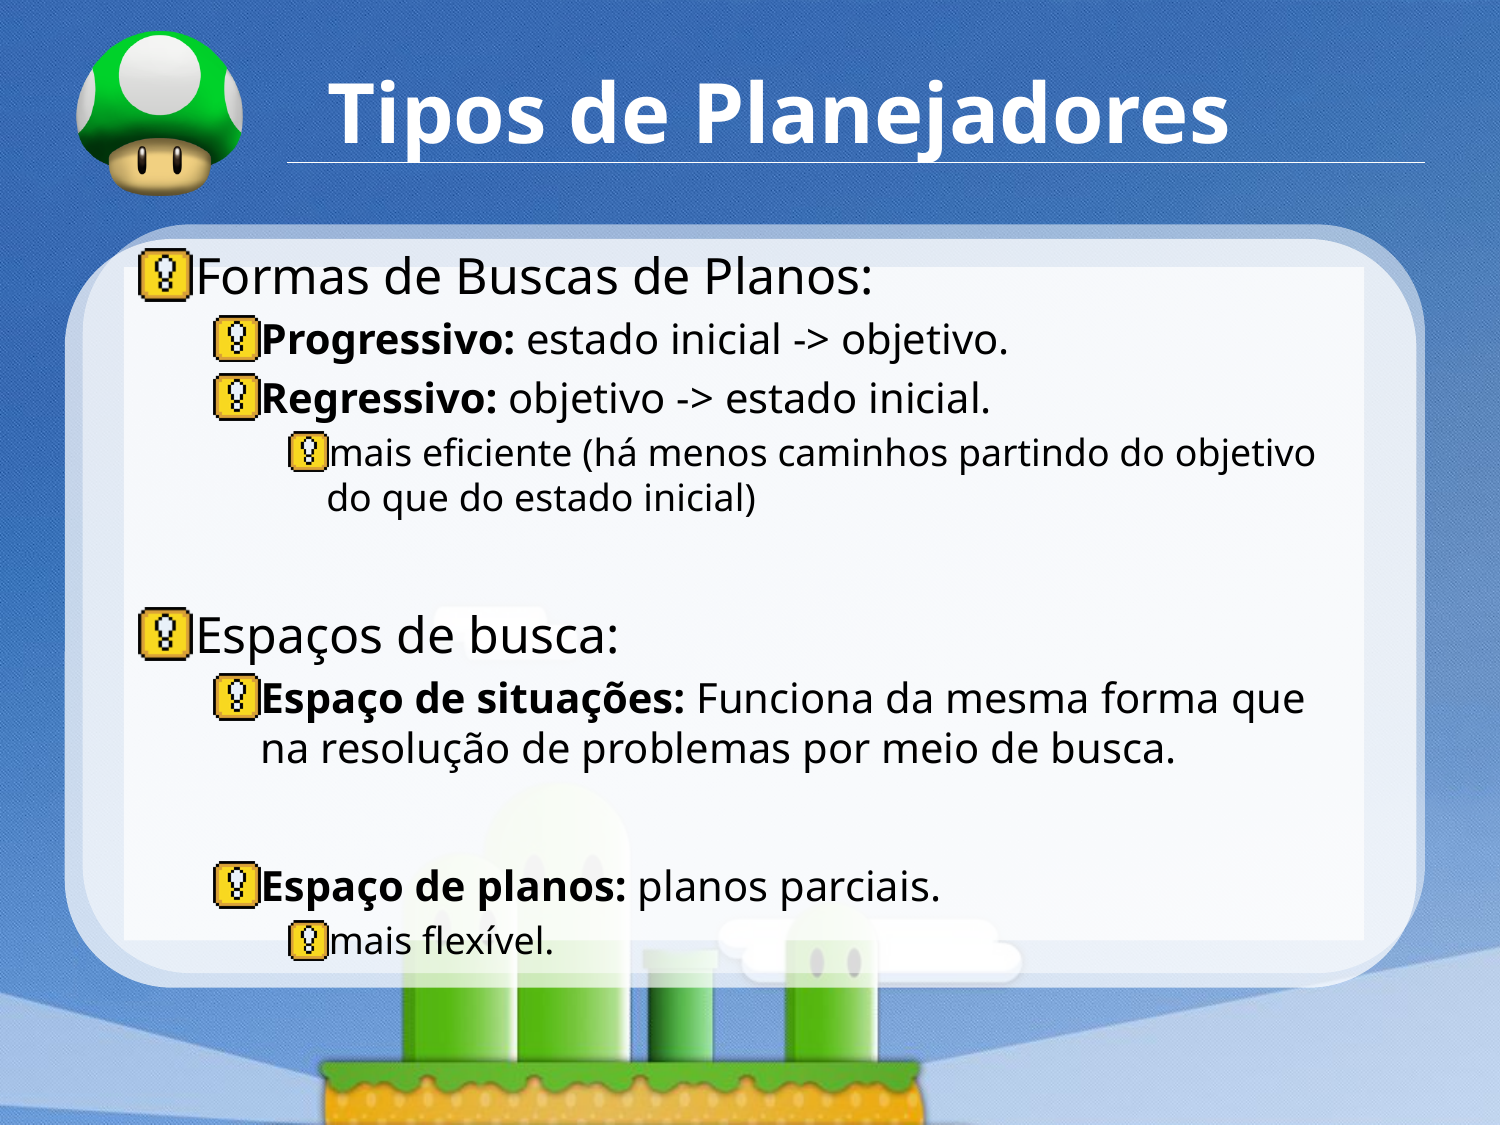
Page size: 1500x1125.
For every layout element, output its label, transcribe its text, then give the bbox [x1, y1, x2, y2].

list Formas de Buscas de Planos: Progressivo: estado inicial -> objetivo. Regressivo: objetivo -> estado inicial. mais eficiente (há menos caminhos partindo do objetivo do que do estado inicial) Espaços de busca: Espaço de situações: Funciona da mesma forma que na resolução de problemas por meio de busca. Espaço de planos: planos parciais. mais flexível. [123, 267, 1365, 941]
title Tipos de Planejadores [312, 37, 1425, 183]
picture [0, 0, 1500, 1125]
